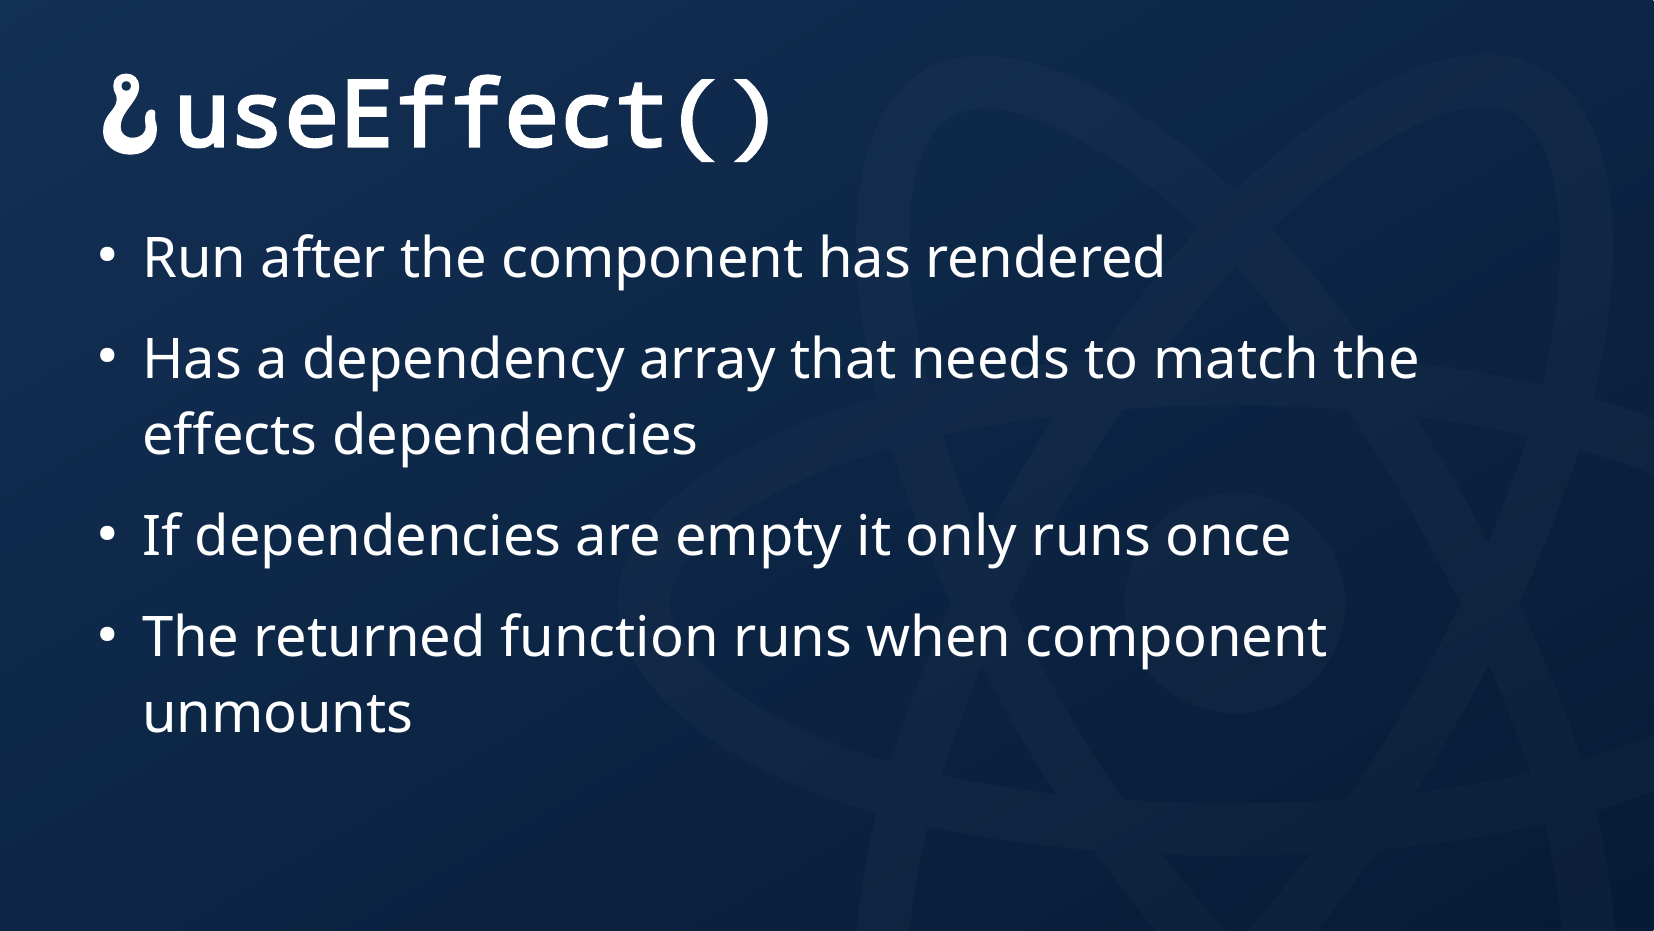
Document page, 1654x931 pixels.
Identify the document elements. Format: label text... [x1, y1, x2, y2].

title 🪝useEffect() [82, 37, 1571, 193]
list Run after the component has rendered Has a dependency array that needs to match the effects dependencies If dependencies are empty it only runs once The returned function runs when component unmounts [82, 217, 1571, 758]
